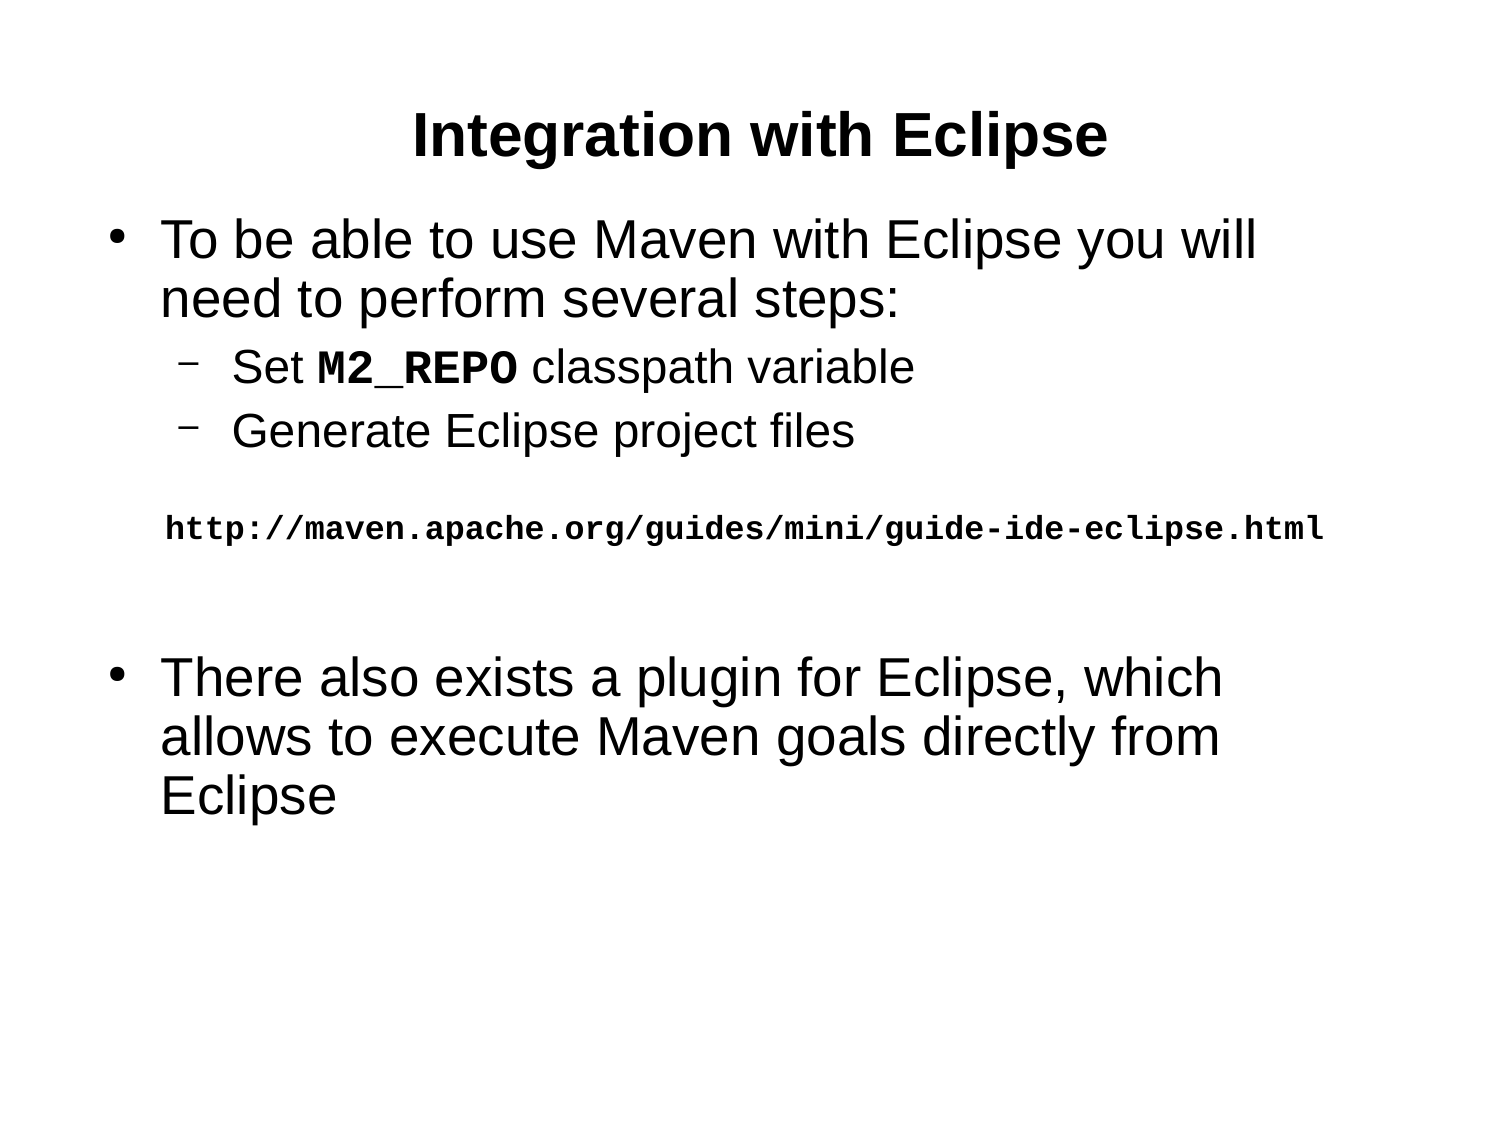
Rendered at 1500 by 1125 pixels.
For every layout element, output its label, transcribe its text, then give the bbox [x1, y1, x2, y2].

title Integration with Eclipse [75, 44, 1425, 177]
list To be able to use Maven with Eclipse you will need to perform several steps: Set M2_REPO classpath variable Generate Eclipse project files http://maven.apache.org/guides/mini/guide-ide-eclipse.html There also exists a plugin for Eclipse, which allows to execute Maven goals directly from Eclipse [75, 204, 1395, 1075]
